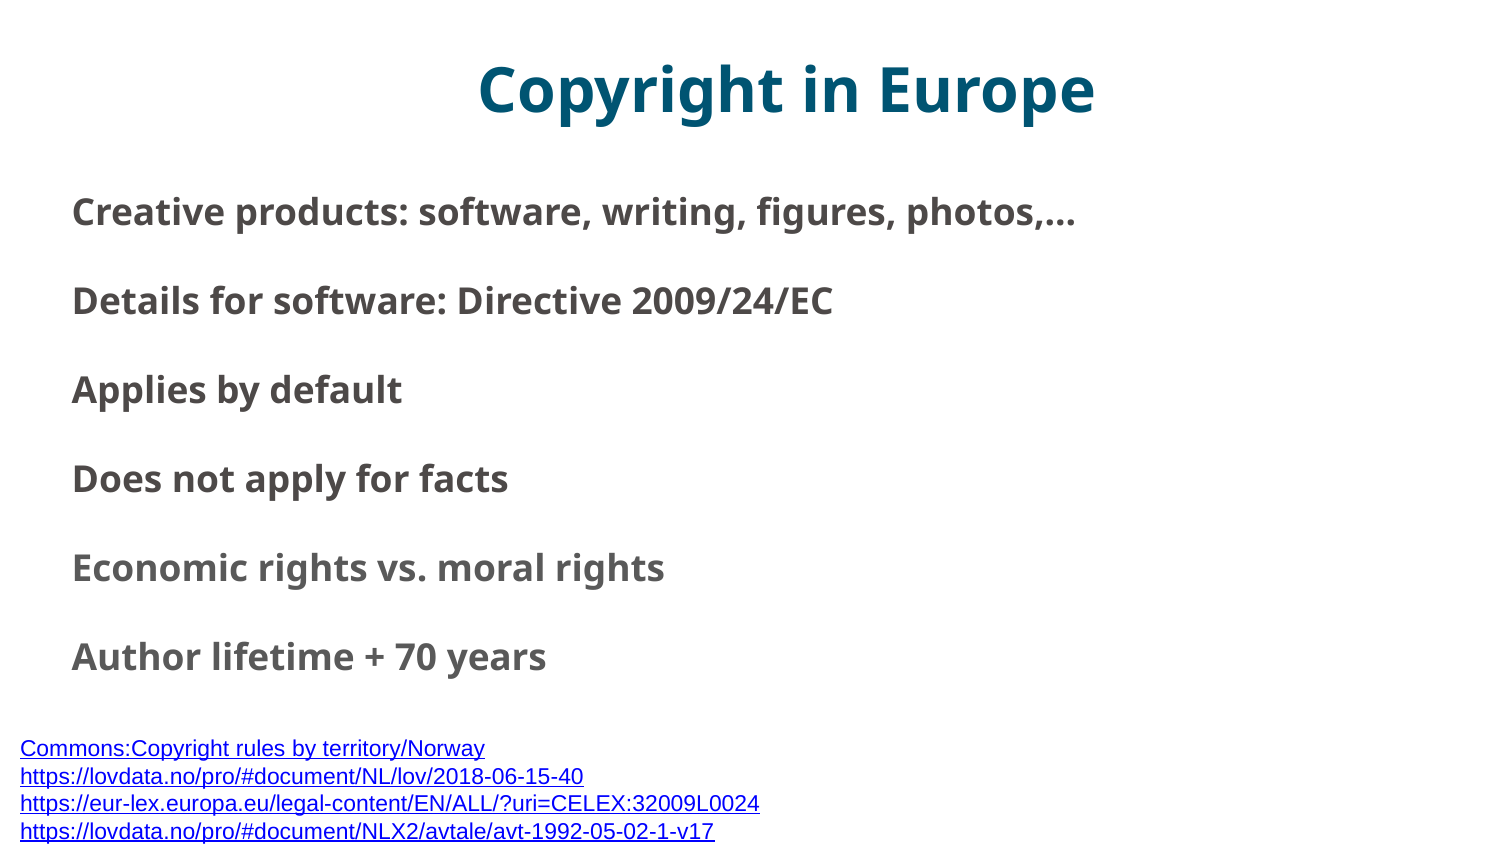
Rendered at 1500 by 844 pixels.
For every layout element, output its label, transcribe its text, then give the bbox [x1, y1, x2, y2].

text_box Creative products: software, writing, figures, photos,... Details for software: Directive 2009/24/EC Applies by default Does not apply for facts Economic rights vs. moral rights Author lifetime + 70 years [71, 188, 1324, 678]
text_box Commons:Copyright rules by territory/Norway https://lovdata.no/pro/#document/NL/lov/2018-06-15-40 https://eur-lex.europa.eu/legal-content/EN/ALL/?uri=CELEX:32009L0024 https://lovdata.no/pro/#document/NLX2/avtale/avt-1992-05-02-1-v17 [4, 718, 1282, 844]
text_box Copyright in Europe [292, 44, 1282, 159]
